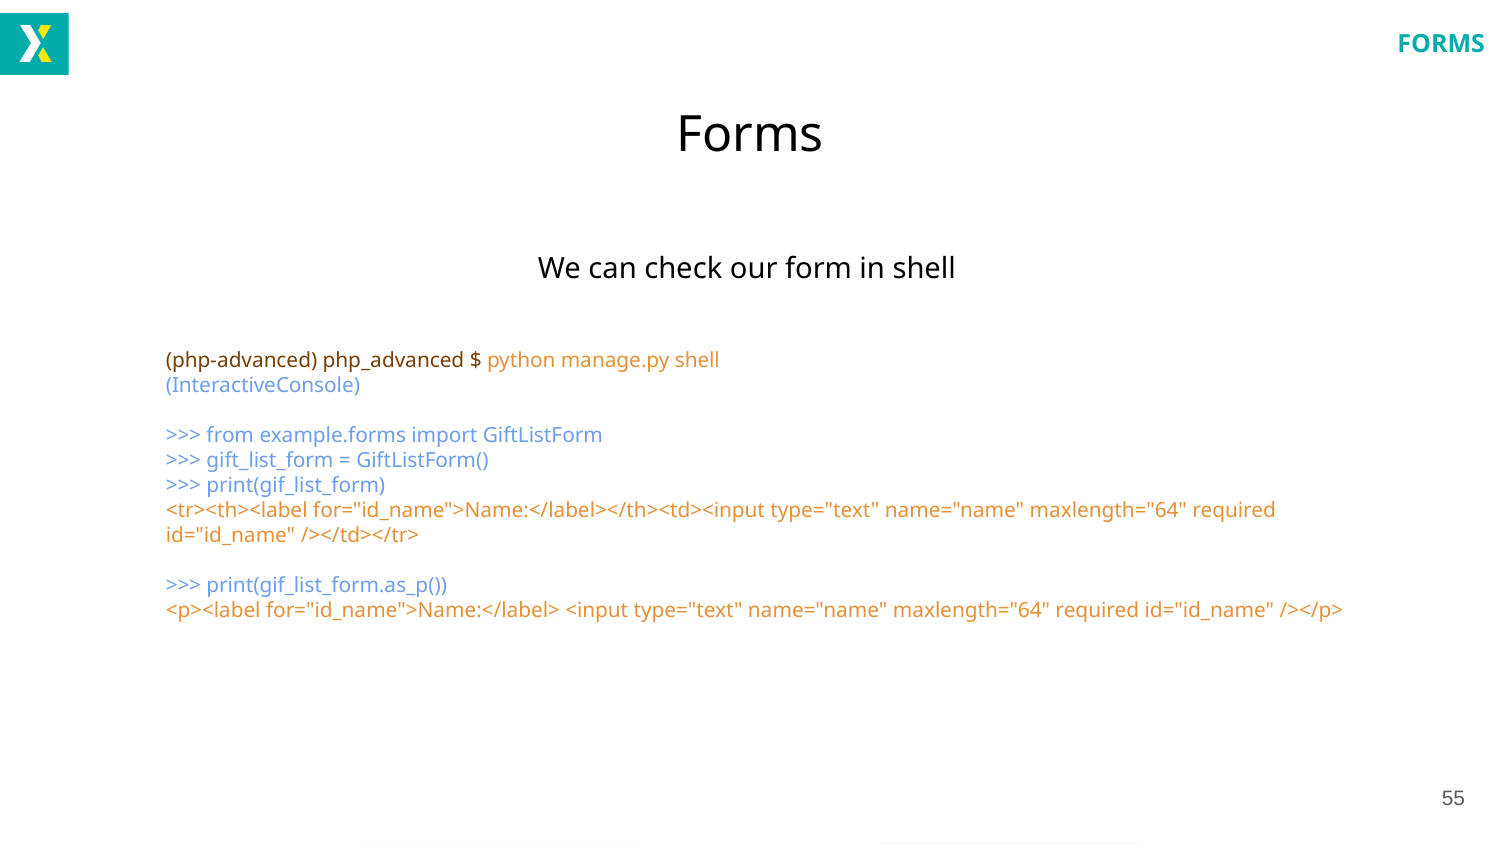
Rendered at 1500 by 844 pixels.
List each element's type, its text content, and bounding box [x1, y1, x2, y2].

slide_number <number> [1389, 764, 1480, 830]
text_box (php-advanced) php_advanced $ python manage.py shell (InteractiveConsole) >>> from example.forms import GiftListForm >>> gift_list_form = GiftListForm() >>> print(gif_list_form) <tr><th><label for="id_name">Name:</label></th><td><input type="text" name="name" maxlength="64" required id="id_name" /></td></tr> >>> print(gif_list_form.as_p()) <p><label for="id_name">Name:</label> <input type="text" name="name" maxlength="64" required id="id_name" /></p> [150, 331, 1420, 775]
text_box Forms [115, 86, 1385, 181]
picture [17, 25, 54, 62]
text_box We can check our form in shell [99, 217, 1395, 295]
